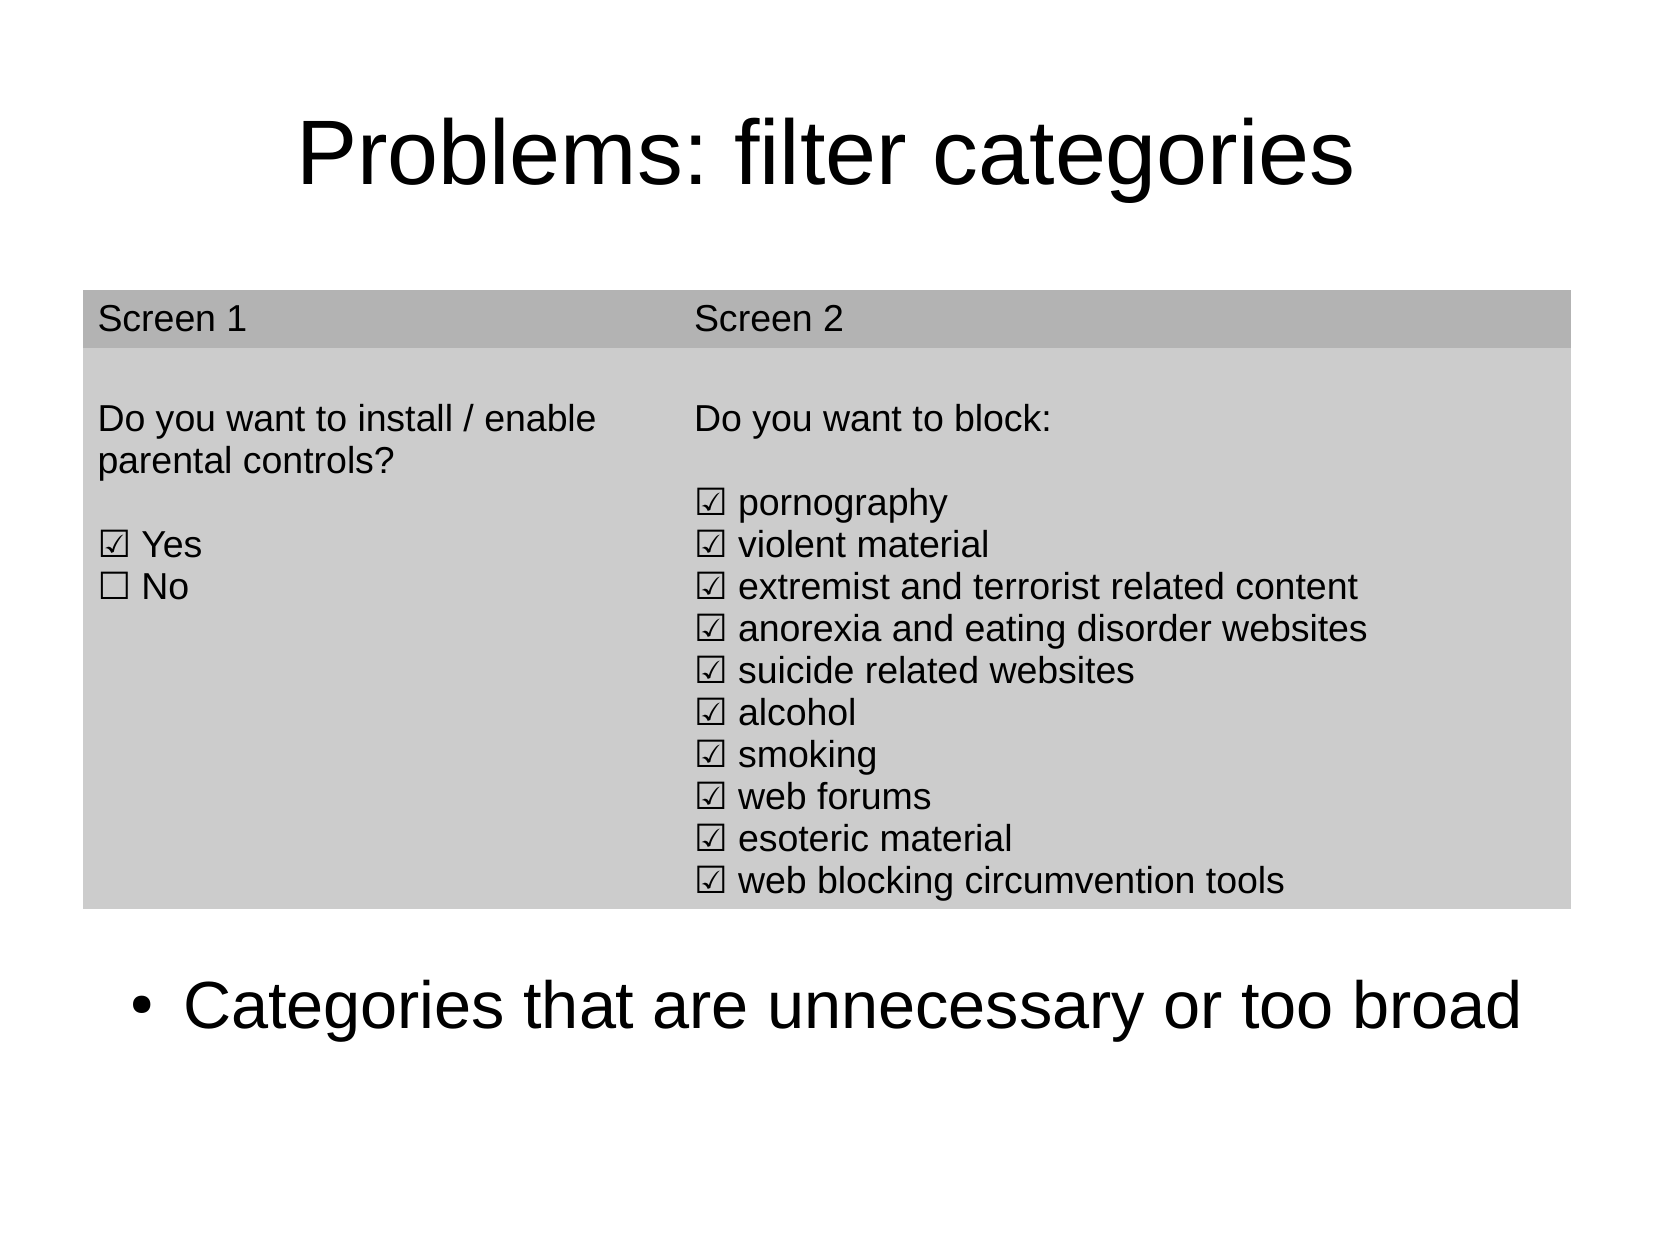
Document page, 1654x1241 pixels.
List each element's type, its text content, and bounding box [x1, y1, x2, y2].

table_cell Do you want to block: ☑ pornography ☑ violent material ☑ extremist and terrorist related content ☑ anorexia and eating disorder websites ☑ suicide related websites ☑ alcohol ☑ smoking ☑ web forums ☑ esoteric material ☑ web blocking circumvention tools [679, 348, 1571, 909]
title Problems: filter categories [82, 49, 1571, 257]
table_cell Do you want to install / enable parental controls? ☑ Yes ☐ No [83, 348, 679, 909]
table_header Screen 2 [679, 290, 1571, 348]
table_header Screen 1 [83, 290, 679, 348]
text_box Categories that are unnecessary or too broad [112, 968, 1553, 1058]
